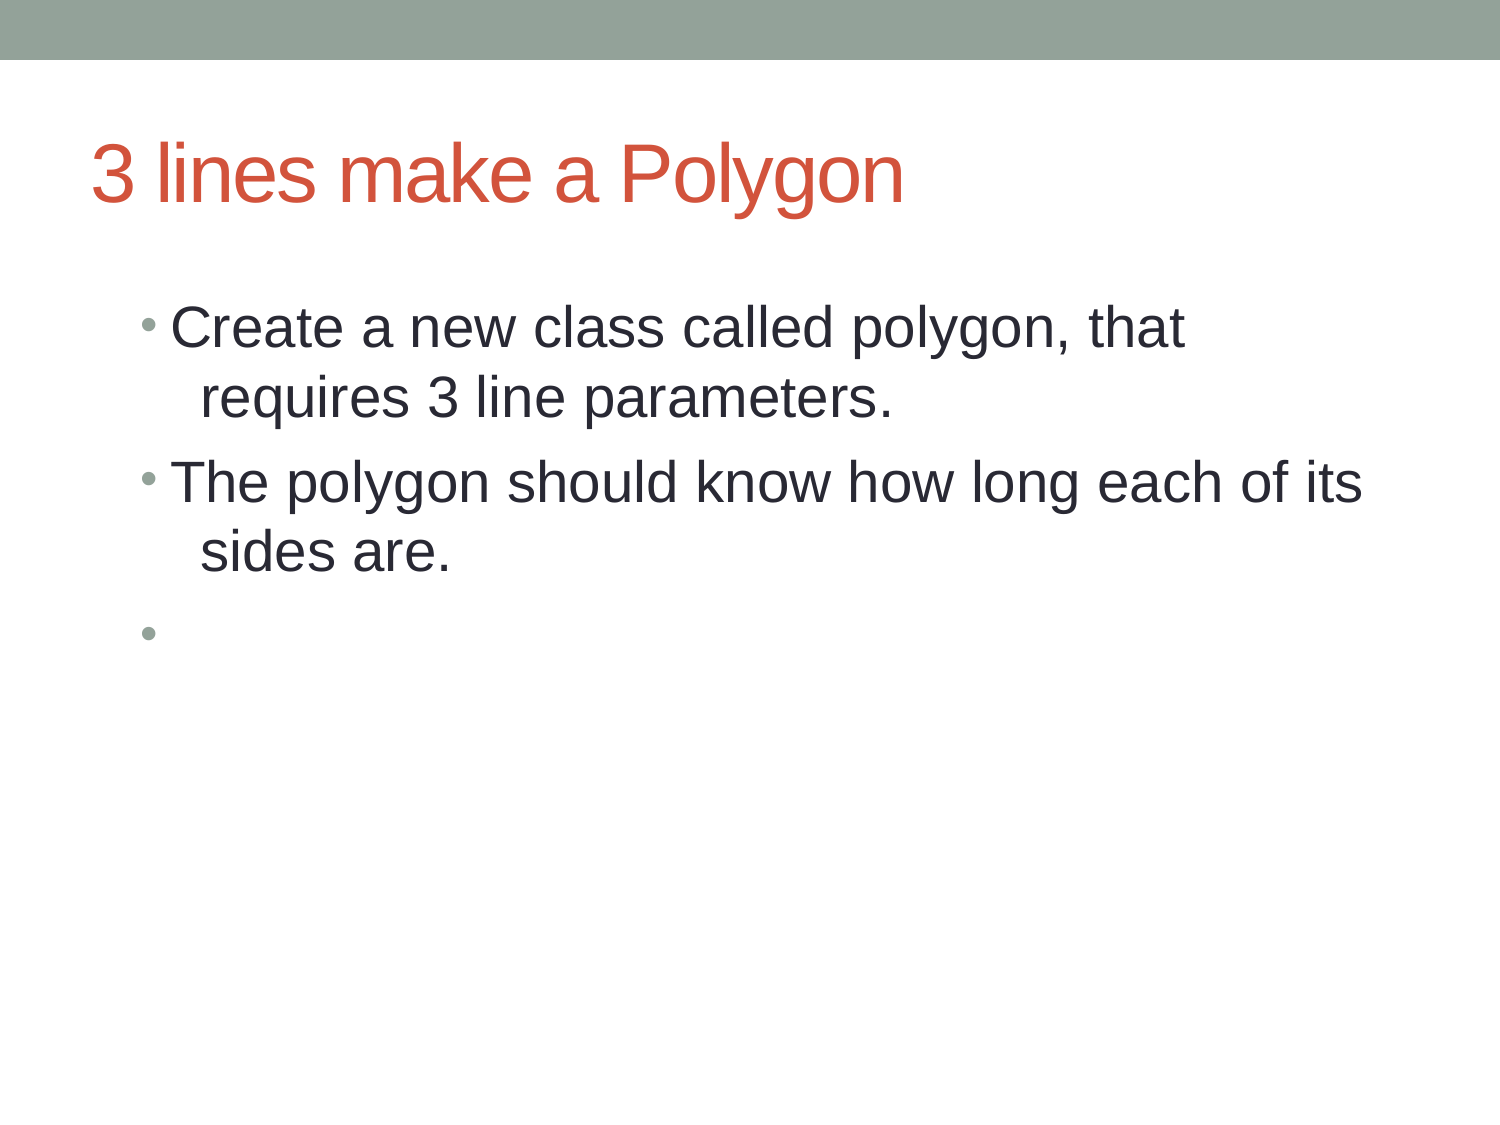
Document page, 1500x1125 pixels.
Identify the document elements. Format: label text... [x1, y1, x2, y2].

list Create a new class called polygon, that requires 3 line parameters. The polygon should know how long each of its sides are. [125, 281, 1426, 676]
title 3 lines make a Polygon [75, 87, 1426, 251]
